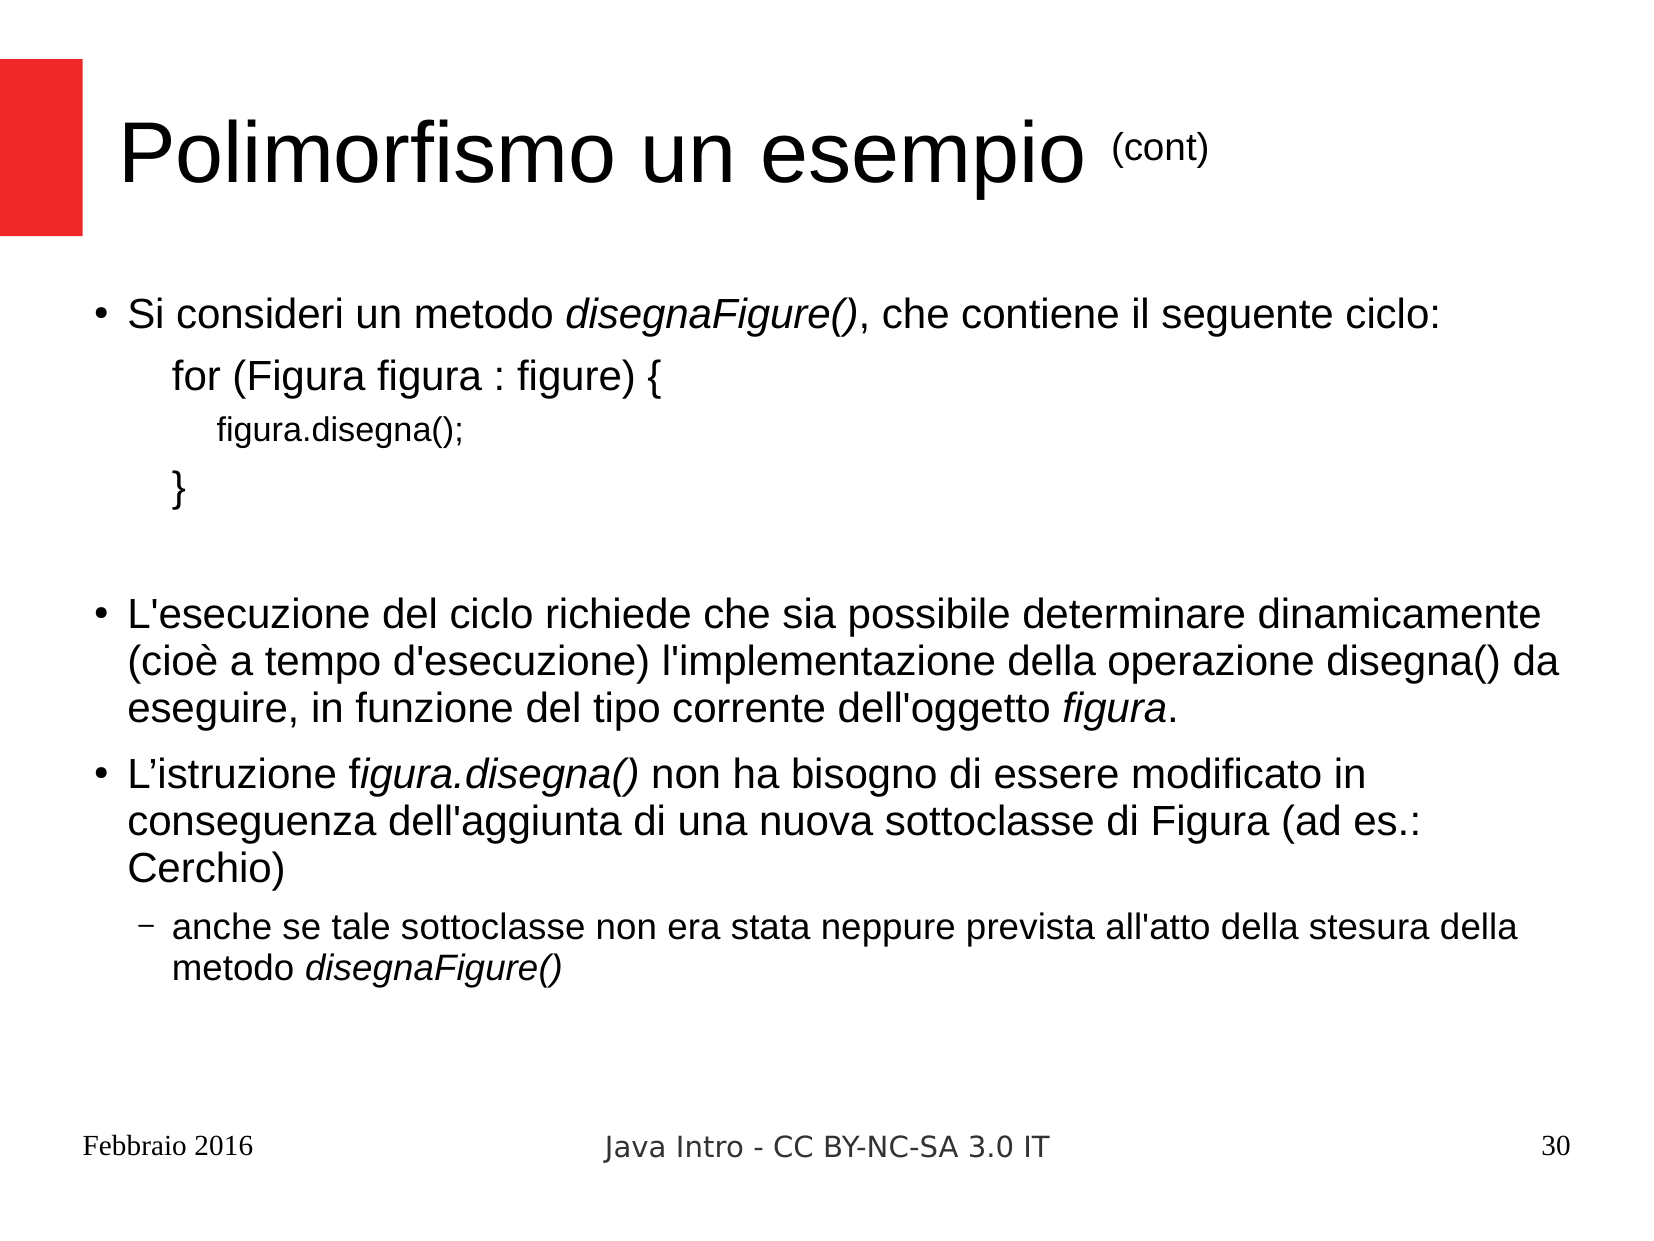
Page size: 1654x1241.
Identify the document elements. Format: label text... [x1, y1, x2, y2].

list Si consideri un metodo disegnaFigure(), che contiene il seguente ciclo: for (Figura figura : figure) { figura.disegna(); } L'esecuzione del ciclo richiede che sia possibile determinare dinamicamente (cioè a tempo d'esecuzione) l'implementazione della operazione disegna() da eseguire, in funzione del tipo corrente dell'oggetto figura. L’istruzione figura.disegna() non ha bisogno di essere modificato in conseguenza dell'aggiunta di una nuova sottoclasse di Figura (ad es.: Cerchio) anche se tale sottoclasse non era stata neppure prevista all'atto della stesura della metodo disegnaFigure() [82, 290, 1571, 1010]
title Polimorfismo un esempio (cont) [118, 49, 1607, 257]
